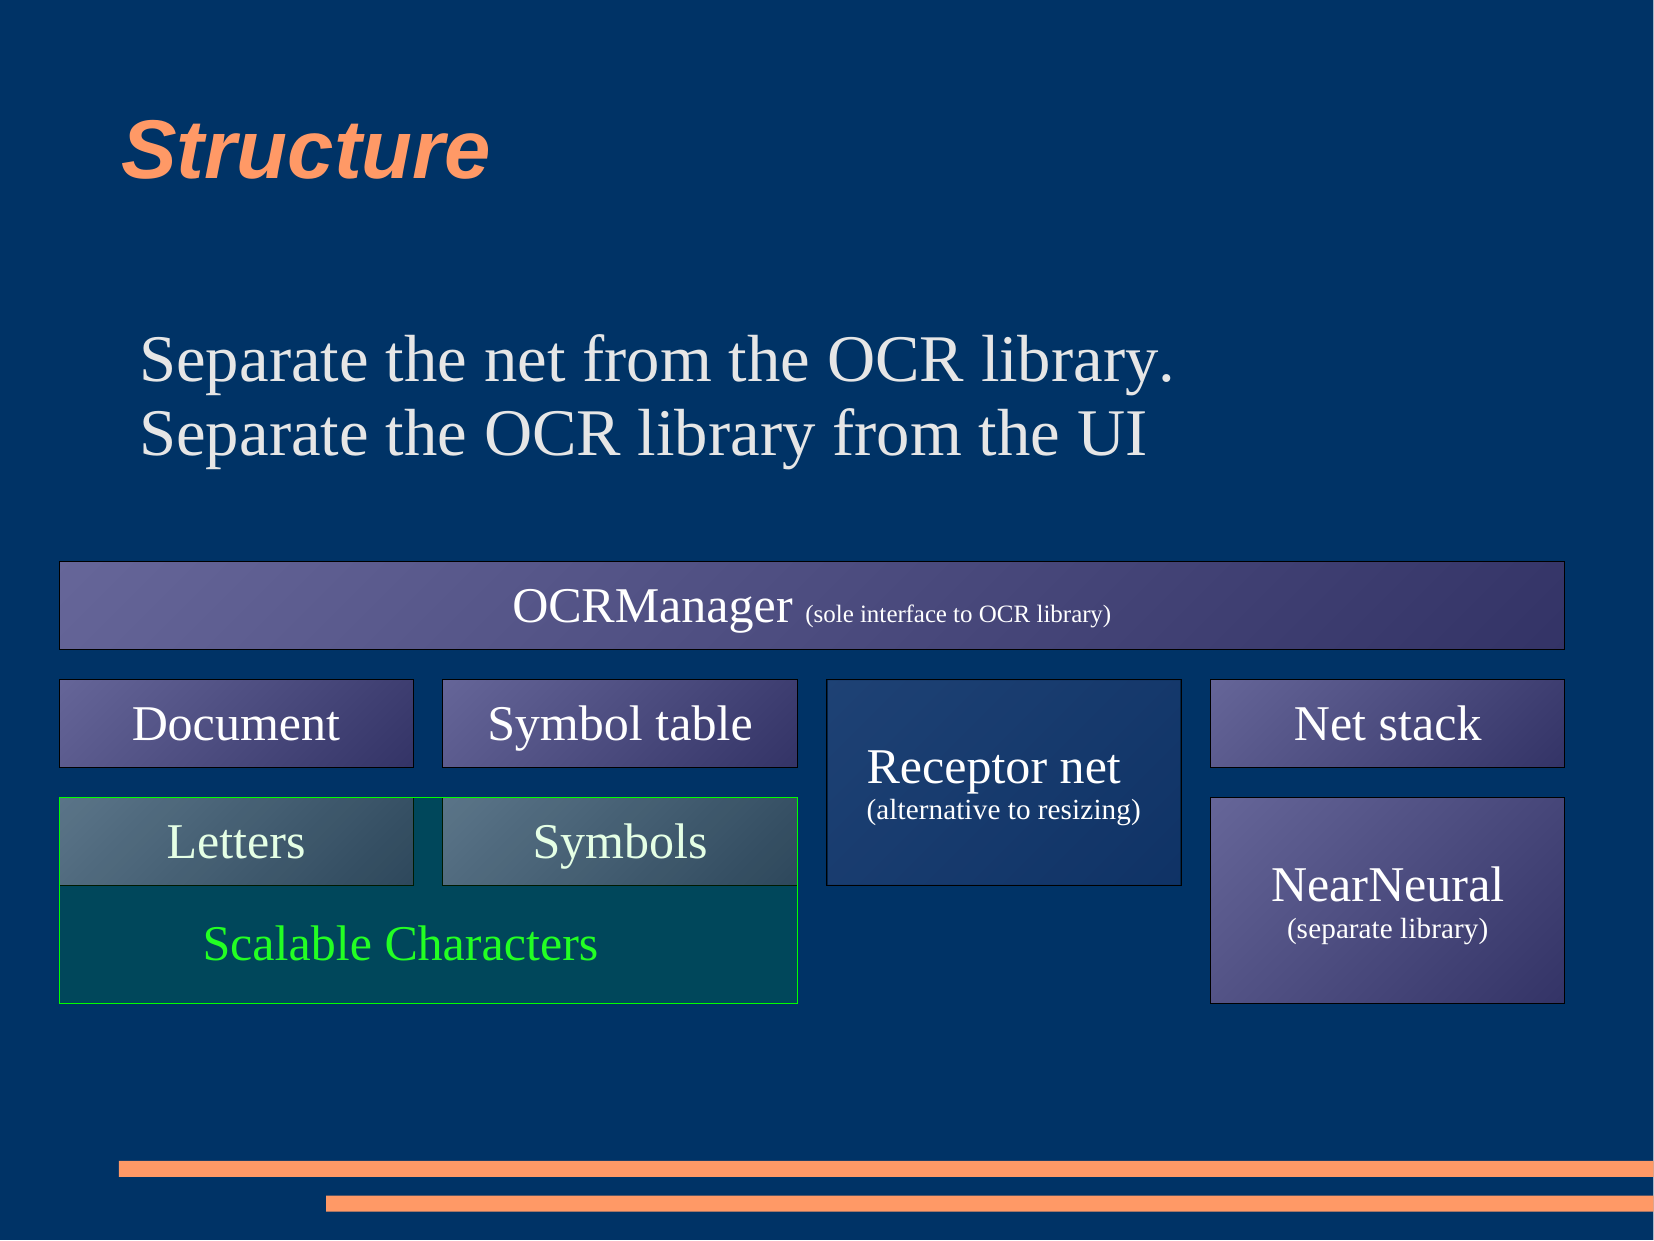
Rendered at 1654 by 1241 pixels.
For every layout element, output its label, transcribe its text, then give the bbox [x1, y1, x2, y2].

text_box [59, 797, 798, 1004]
title Structure [121, 46, 1534, 254]
text_box Symbol table [442, 679, 798, 768]
text_box Scalable Characters [202, 916, 675, 975]
text_box NearNeural (separate library) [1210, 797, 1565, 1004]
list Separate the net from the OCR library. Separate the OCR library from the UI [121, 322, 1561, 502]
text_box Net stack [1210, 679, 1565, 768]
text_box Document [59, 679, 414, 768]
text_box OCRManager (sole interface to OCR library) [59, 561, 1565, 650]
text_box Receptor net (alternative to resizing) [826, 679, 1182, 886]
